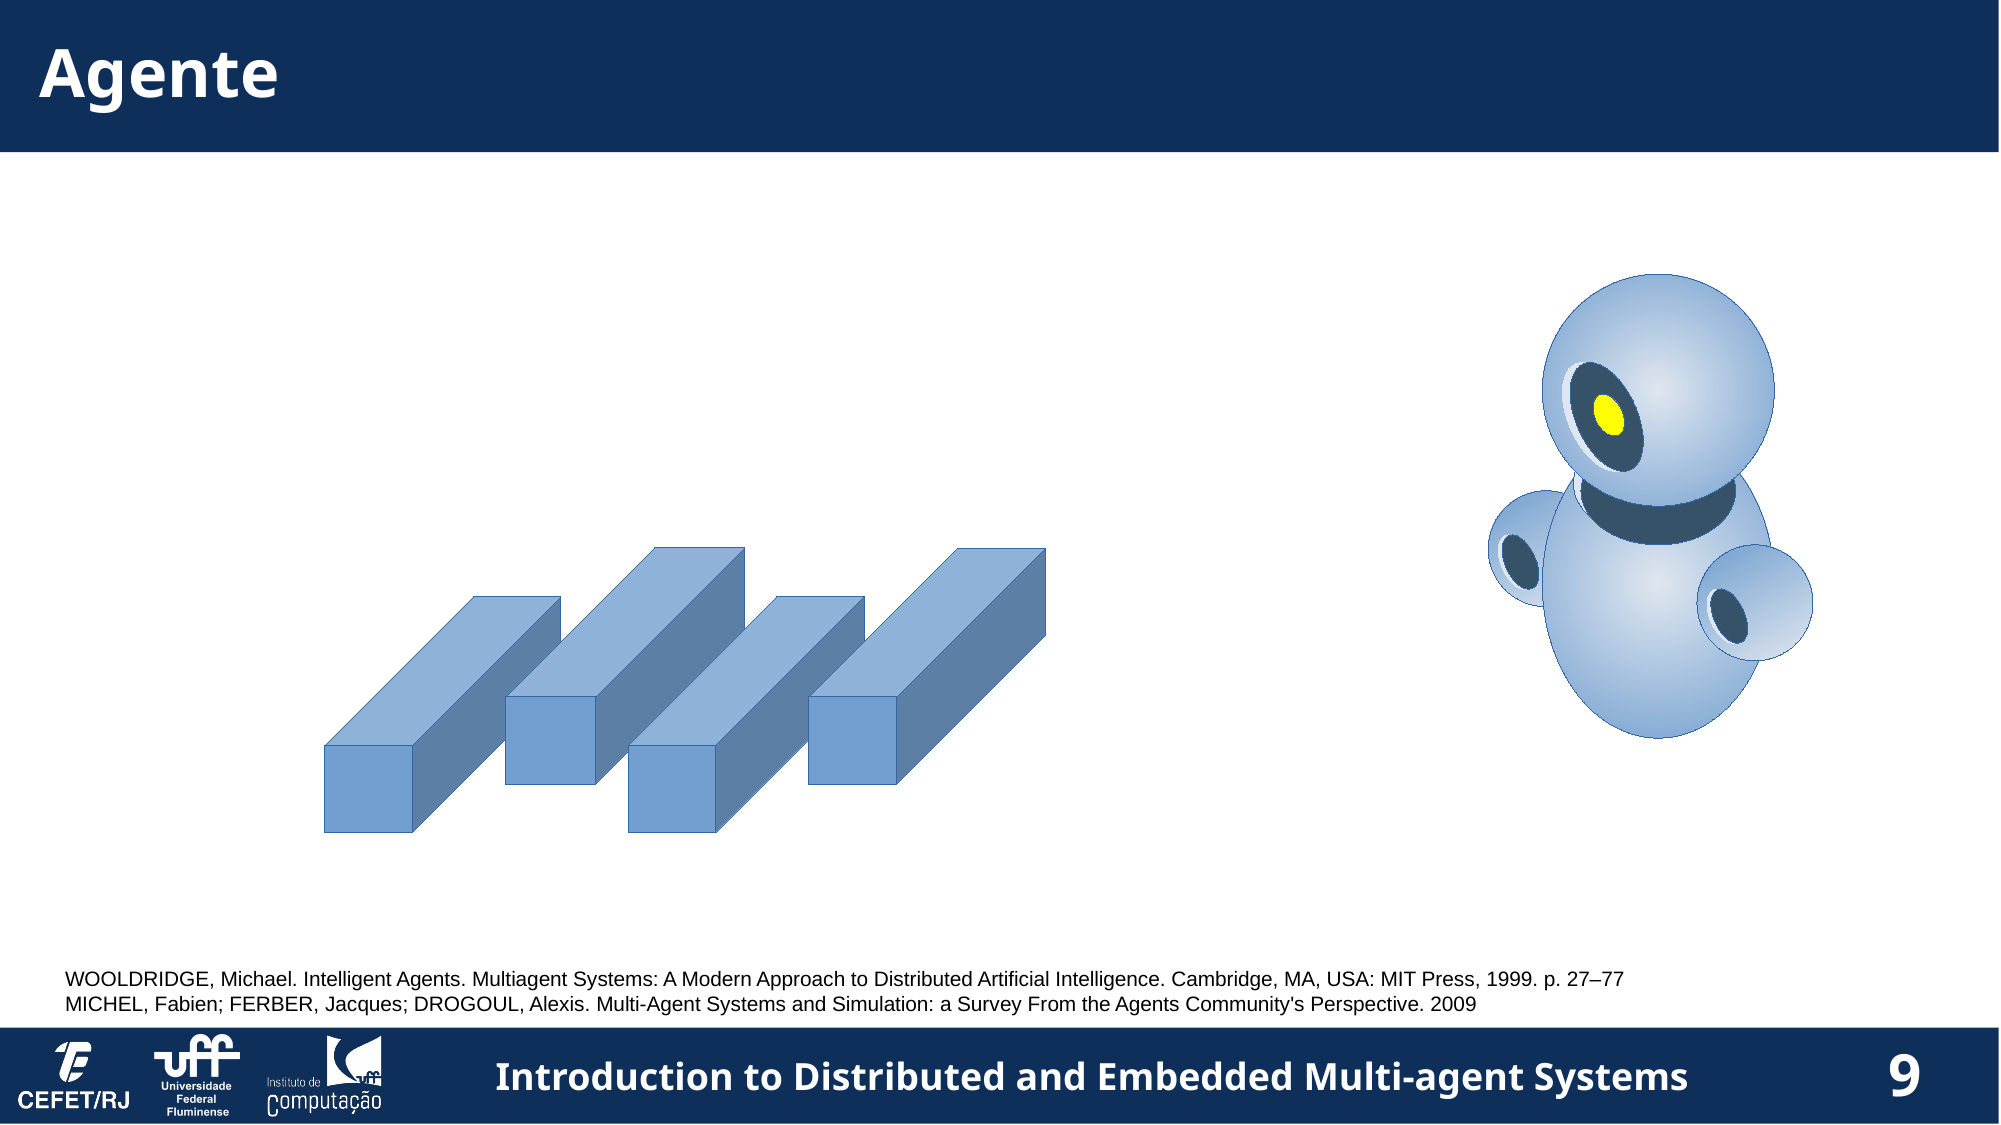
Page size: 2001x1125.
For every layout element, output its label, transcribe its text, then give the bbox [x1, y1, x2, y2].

picture [18, 1021, 129, 1125]
text_box Agente [25, 23, 1999, 119]
text_box [1488, 274, 1813, 739]
picture [153, 1033, 241, 1121]
text_box WOOLDRIDGE, Michael. Intelligent Agents. Multiagent Systems: A Modern Approach to Distributed Artificial Intelligence. Cambridge, MA, USA: MIT Press, 1999. p. 27–77 MICHEL, Fabien; FERBER, Jacques; DROGOUL, Alexis. Multi-Agent Systems and Simulation: a Survey From the Agents Community's Perspective. 2009 [50, 958, 1969, 1024]
picture [265, 1033, 383, 1117]
text_box [325, 549, 1046, 833]
